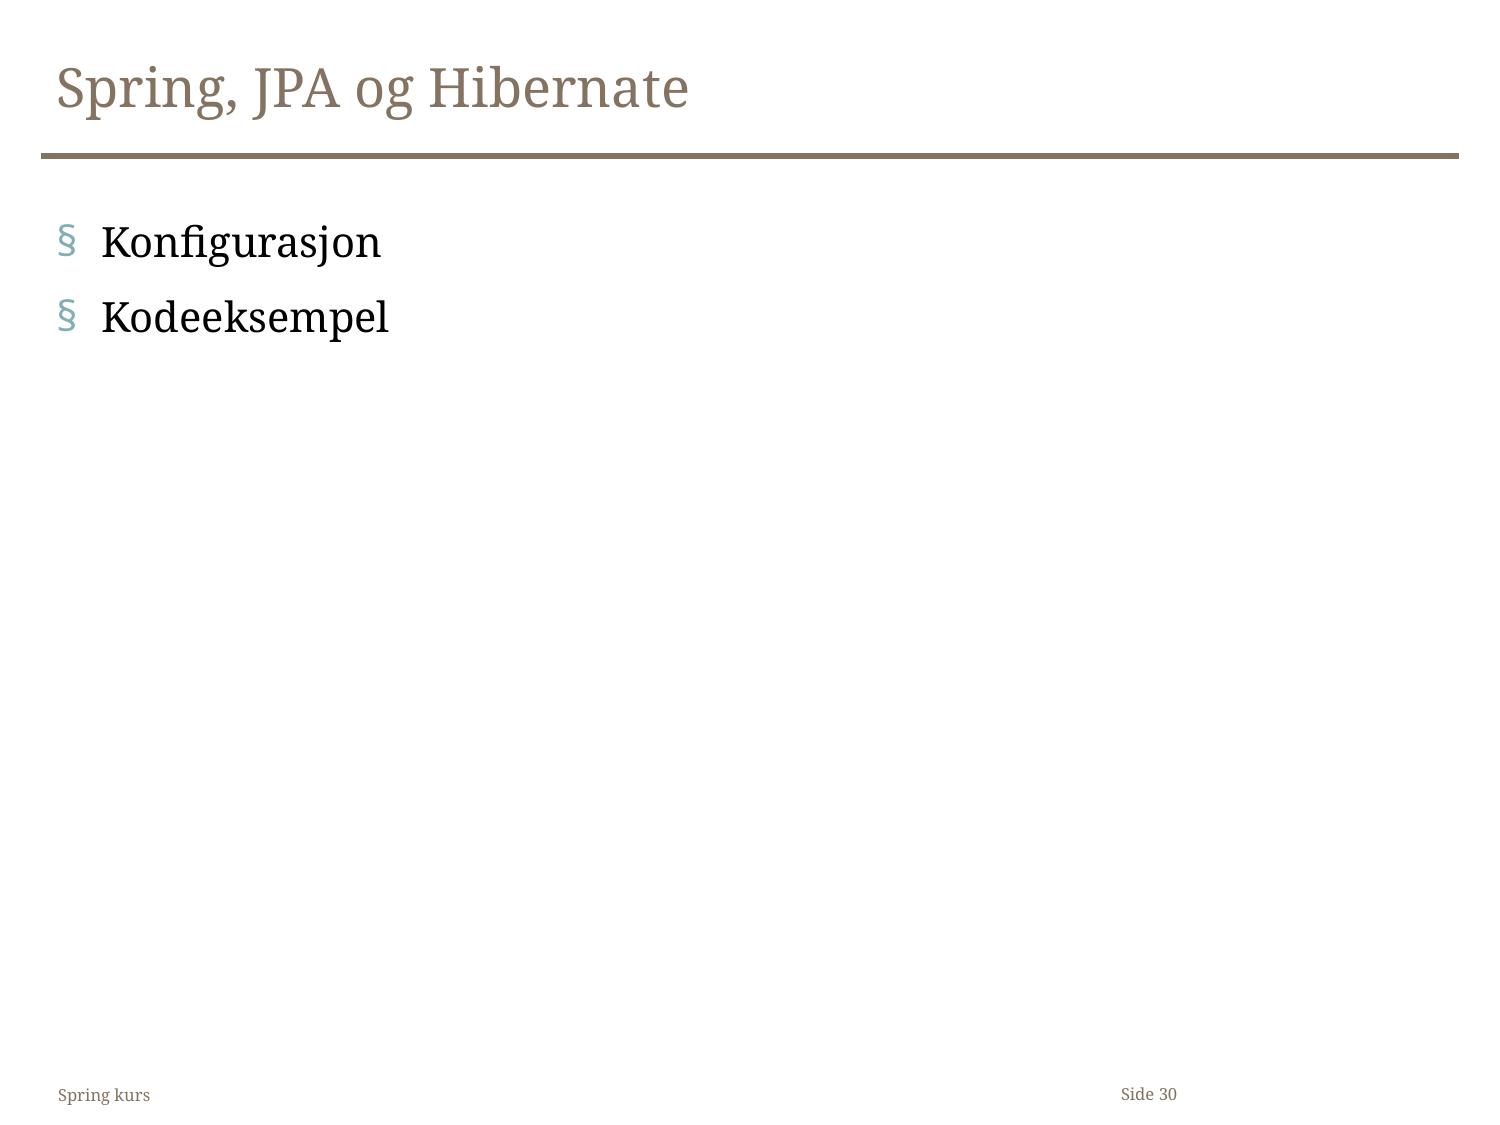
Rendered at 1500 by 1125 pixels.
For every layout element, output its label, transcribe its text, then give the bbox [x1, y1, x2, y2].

text_box Side <number> [1105, 1065, 1457, 1125]
text_box Spring kurs [43, 1065, 751, 1125]
title Spring, JPA og Hibernate [40, 27, 1459, 146]
list Konfigurasjon Kodeeksempel [41, 208, 1455, 1005]
